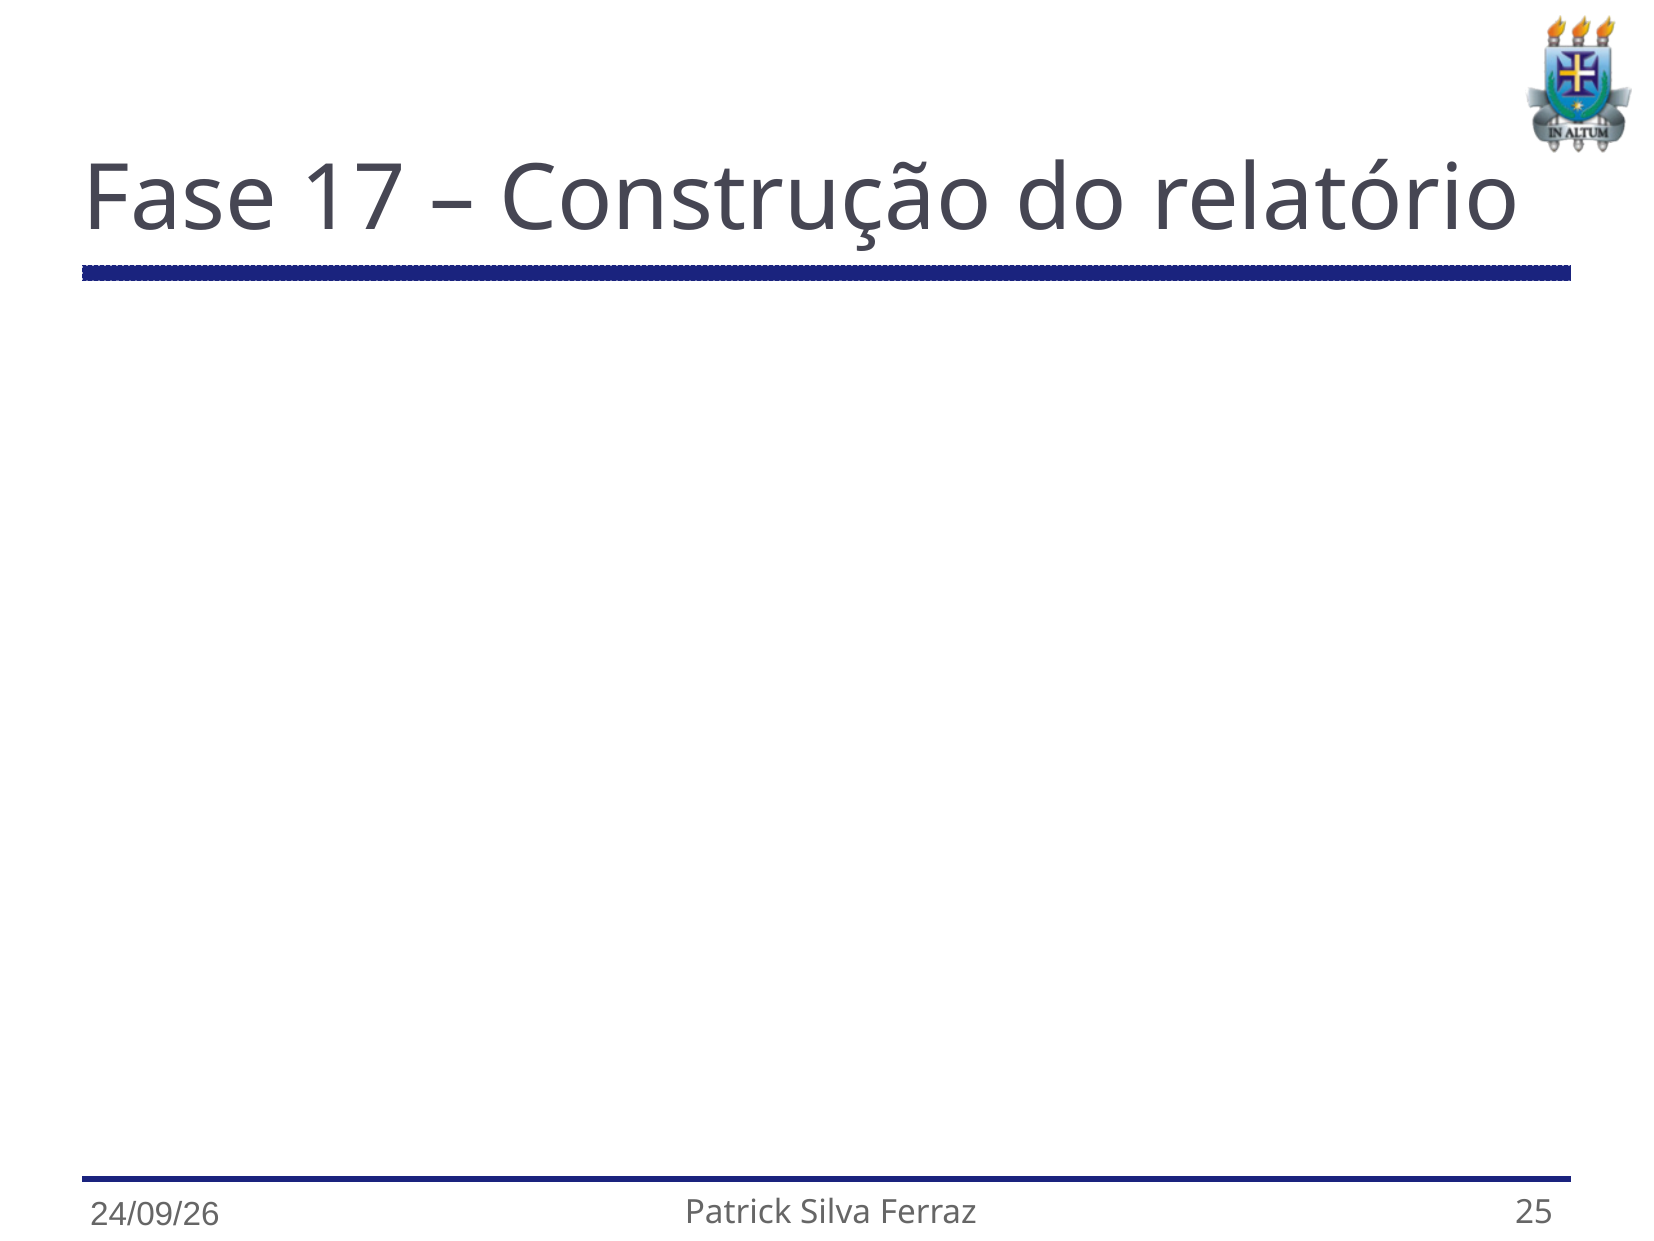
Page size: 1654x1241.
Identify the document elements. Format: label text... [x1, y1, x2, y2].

picture [1571, 15, 1632, 153]
title Fase 17 – Construção do relatório [82, 11, 1571, 257]
